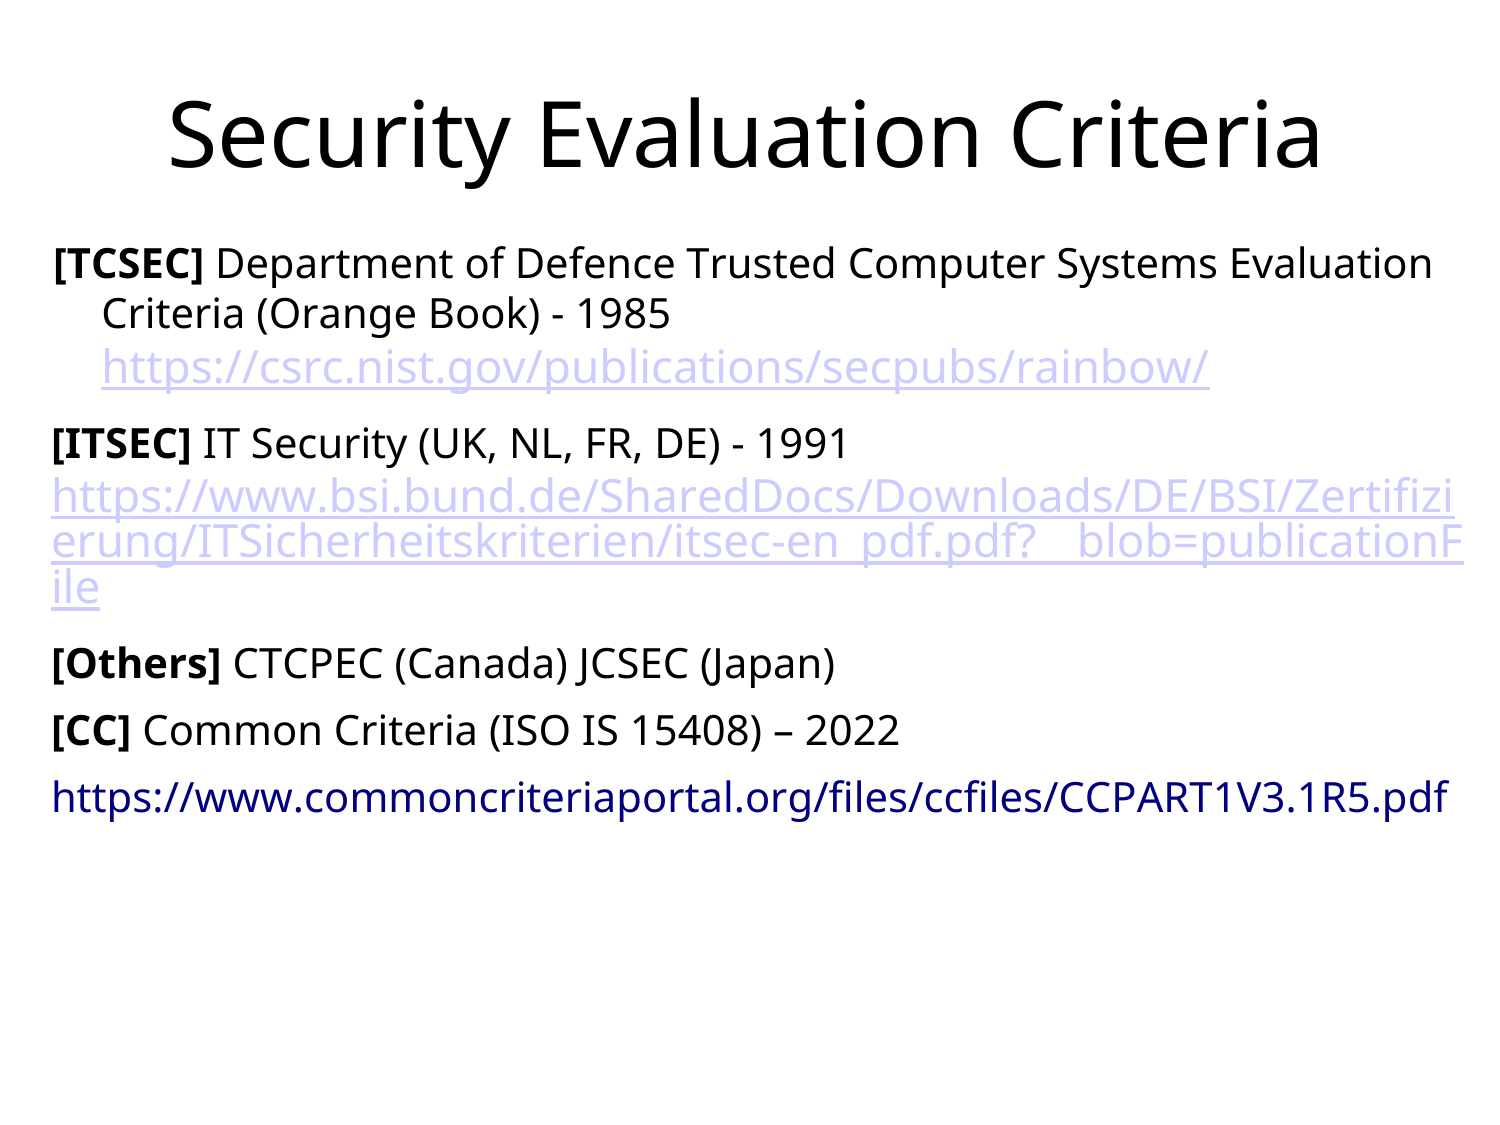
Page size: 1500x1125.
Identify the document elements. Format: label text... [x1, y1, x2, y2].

list [TCSEC] Department of Defence Trusted Computer Systems Evaluation Criteria (Orange Book) - 1985 https://csrc.nist.gov/publications/secpubs/rainbow/ [ITSEC] IT Security (UK, NL, FR, DE) - 1991 https://www.bsi.bund.de/SharedDocs/Downloads/DE/BSI/Zertifizierung/ITSicherheitskriterien/itsec-en_pdf.pdf?__blob=publicationFile [Others] CTCPEC (Canada) JCSEC (Japan)‏ [CC] Common Criteria (ISO IS 15408) – 2022 https://www.commoncriteriaportal.org/files/ccfiles/CCPART1V3.1R5.pdf [36, 229, 1480, 1125]
title Security Evaluation Criteria [77, 13, 1418, 229]
